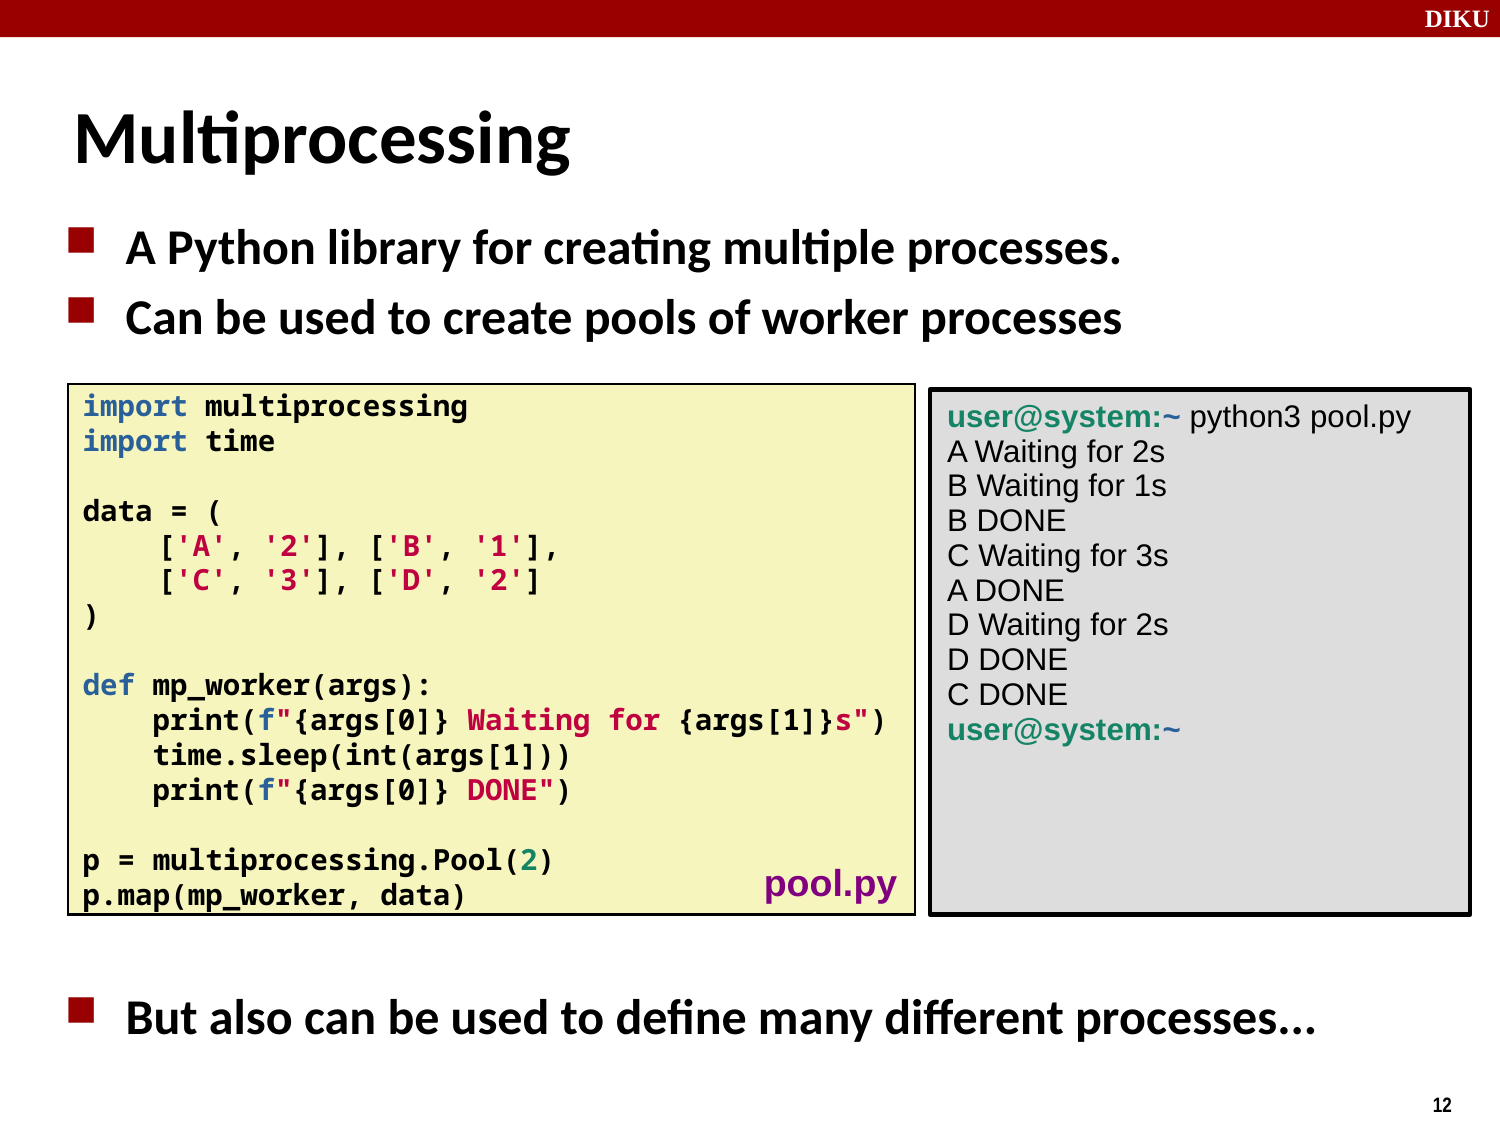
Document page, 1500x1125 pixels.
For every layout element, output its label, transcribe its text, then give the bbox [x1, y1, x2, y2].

text_box A Python library for creating multiple processes. Can be used to create pools of worker processes But also can be used to define many different processes... [54, 207, 1400, 1023]
text_box import multiprocessing import time data = ( ['A', '2'], ['B', '1'], ['C', '3'], ['D', '2'] ) def mp_worker(args): print(f"{args[0]} Waiting for {args[1]}s") time.sleep(int(args[1])) print(f"{args[0]} DONE") p = multiprocessing.Pool(2) p.map(mp_worker, data) [67, 383, 915, 915]
text_box pool.py [749, 855, 915, 912]
text_box Multiprocessing [58, 71, 1304, 197]
text_box user@system:~ python3 pool.py A Waiting for 2s B Waiting for 1s B DONE C Waiting for 3s A DONE D Waiting for 2s D DONE C DONE user@system:~ [930, 389, 1471, 915]
